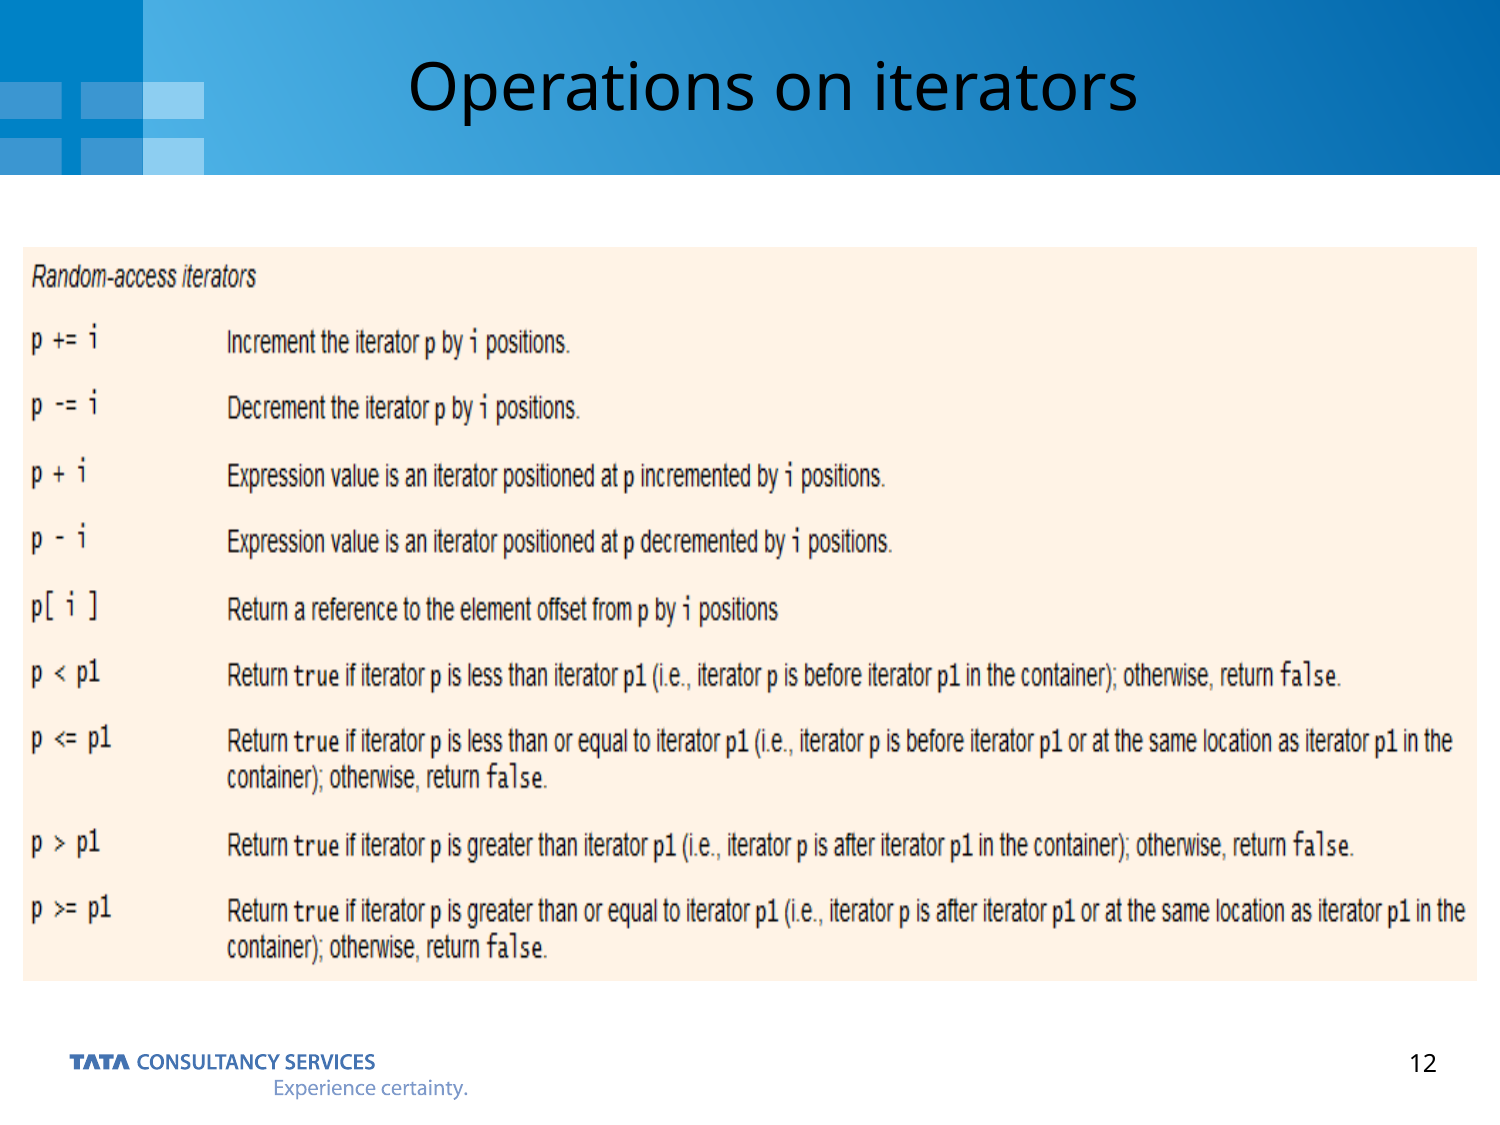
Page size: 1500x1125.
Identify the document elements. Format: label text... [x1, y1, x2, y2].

text_box Operations on iterators [200, 1, 1347, 166]
picture [23, 247, 1477, 981]
